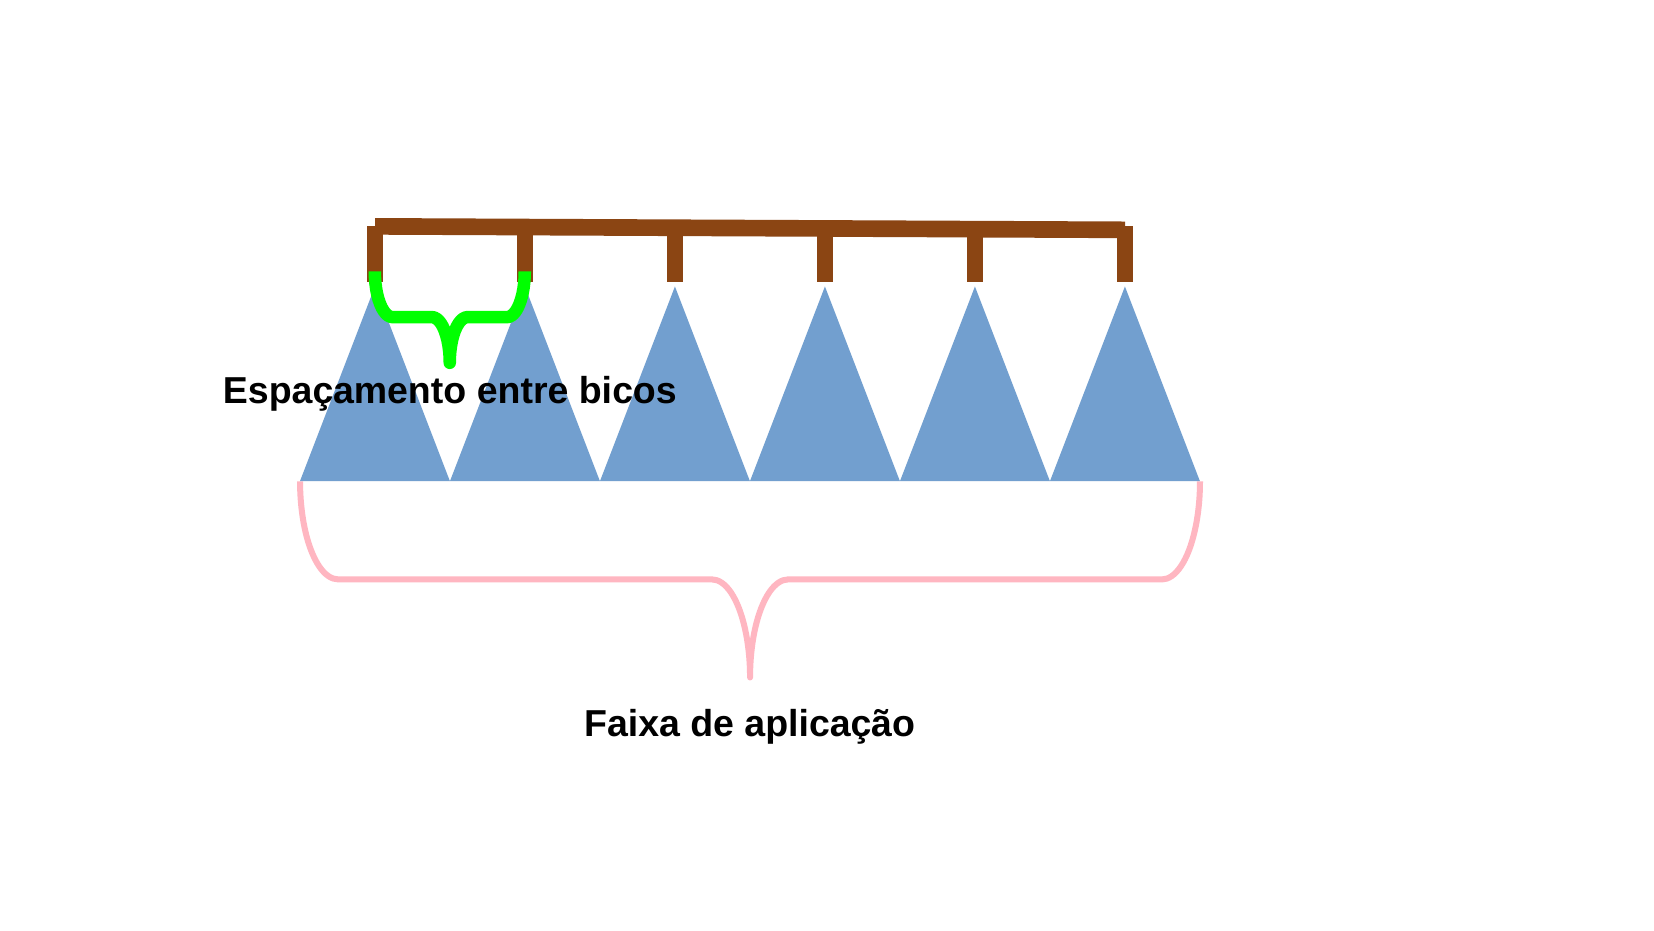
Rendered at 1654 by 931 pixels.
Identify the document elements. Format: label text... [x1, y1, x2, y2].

text_box Faixa de aplicação [517, 691, 983, 752]
text_box [497, 297, 553, 358]
text_box [347, 296, 403, 358]
text_box [647, 286, 703, 358]
text_box Espaçamento entre bicos [149, 358, 750, 419]
text_box [299, 286, 1200, 482]
